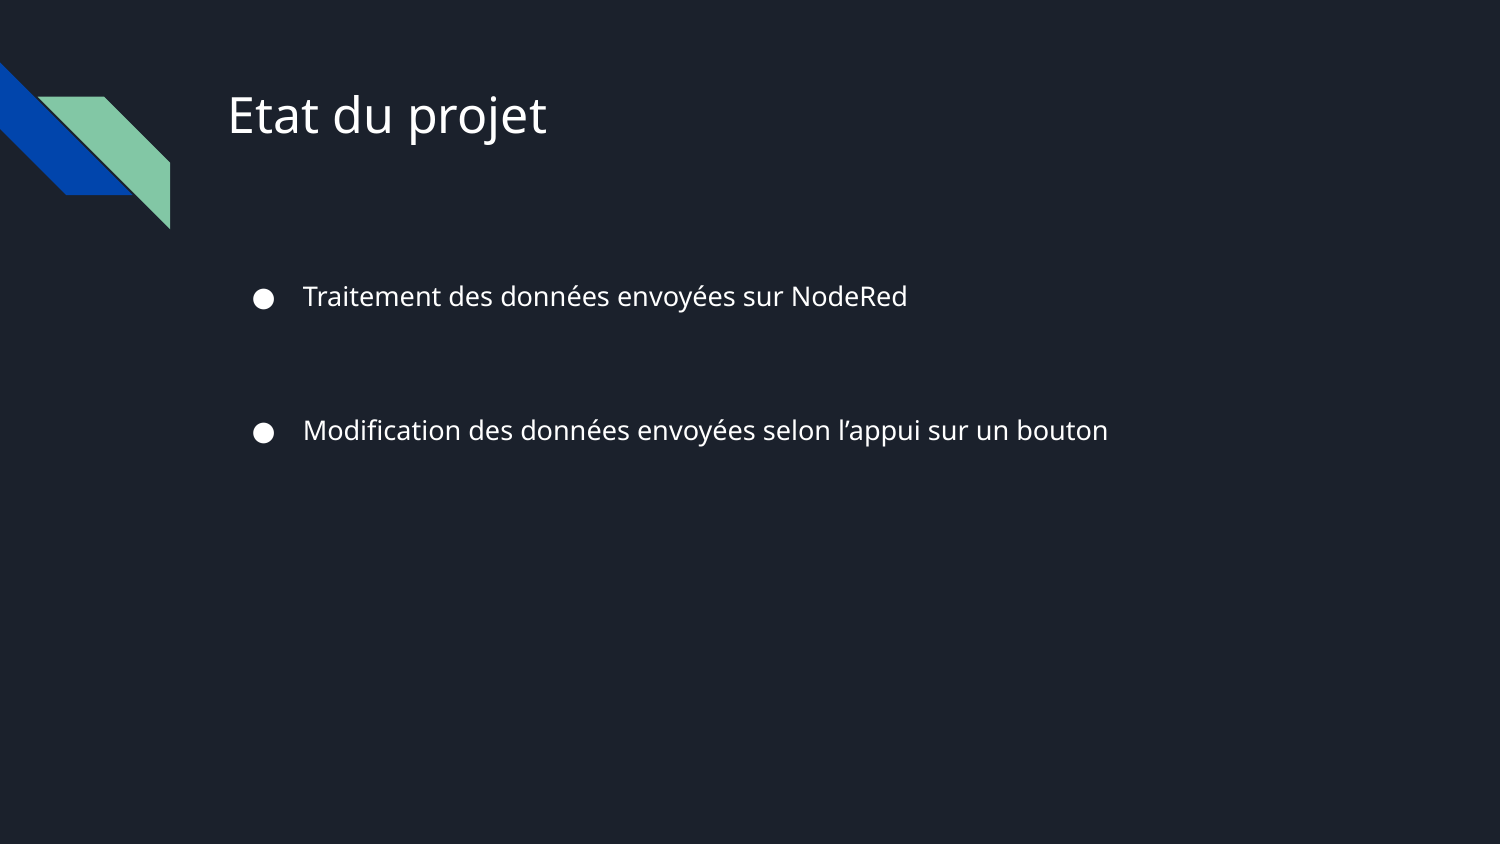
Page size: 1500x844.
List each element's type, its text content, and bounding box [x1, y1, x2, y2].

list Traitement des données envoyées sur NodeRed Modification des données envoyées selon l’appui sur un bouton [212, 257, 1368, 735]
title Etat du projet [212, 64, 1368, 215]
